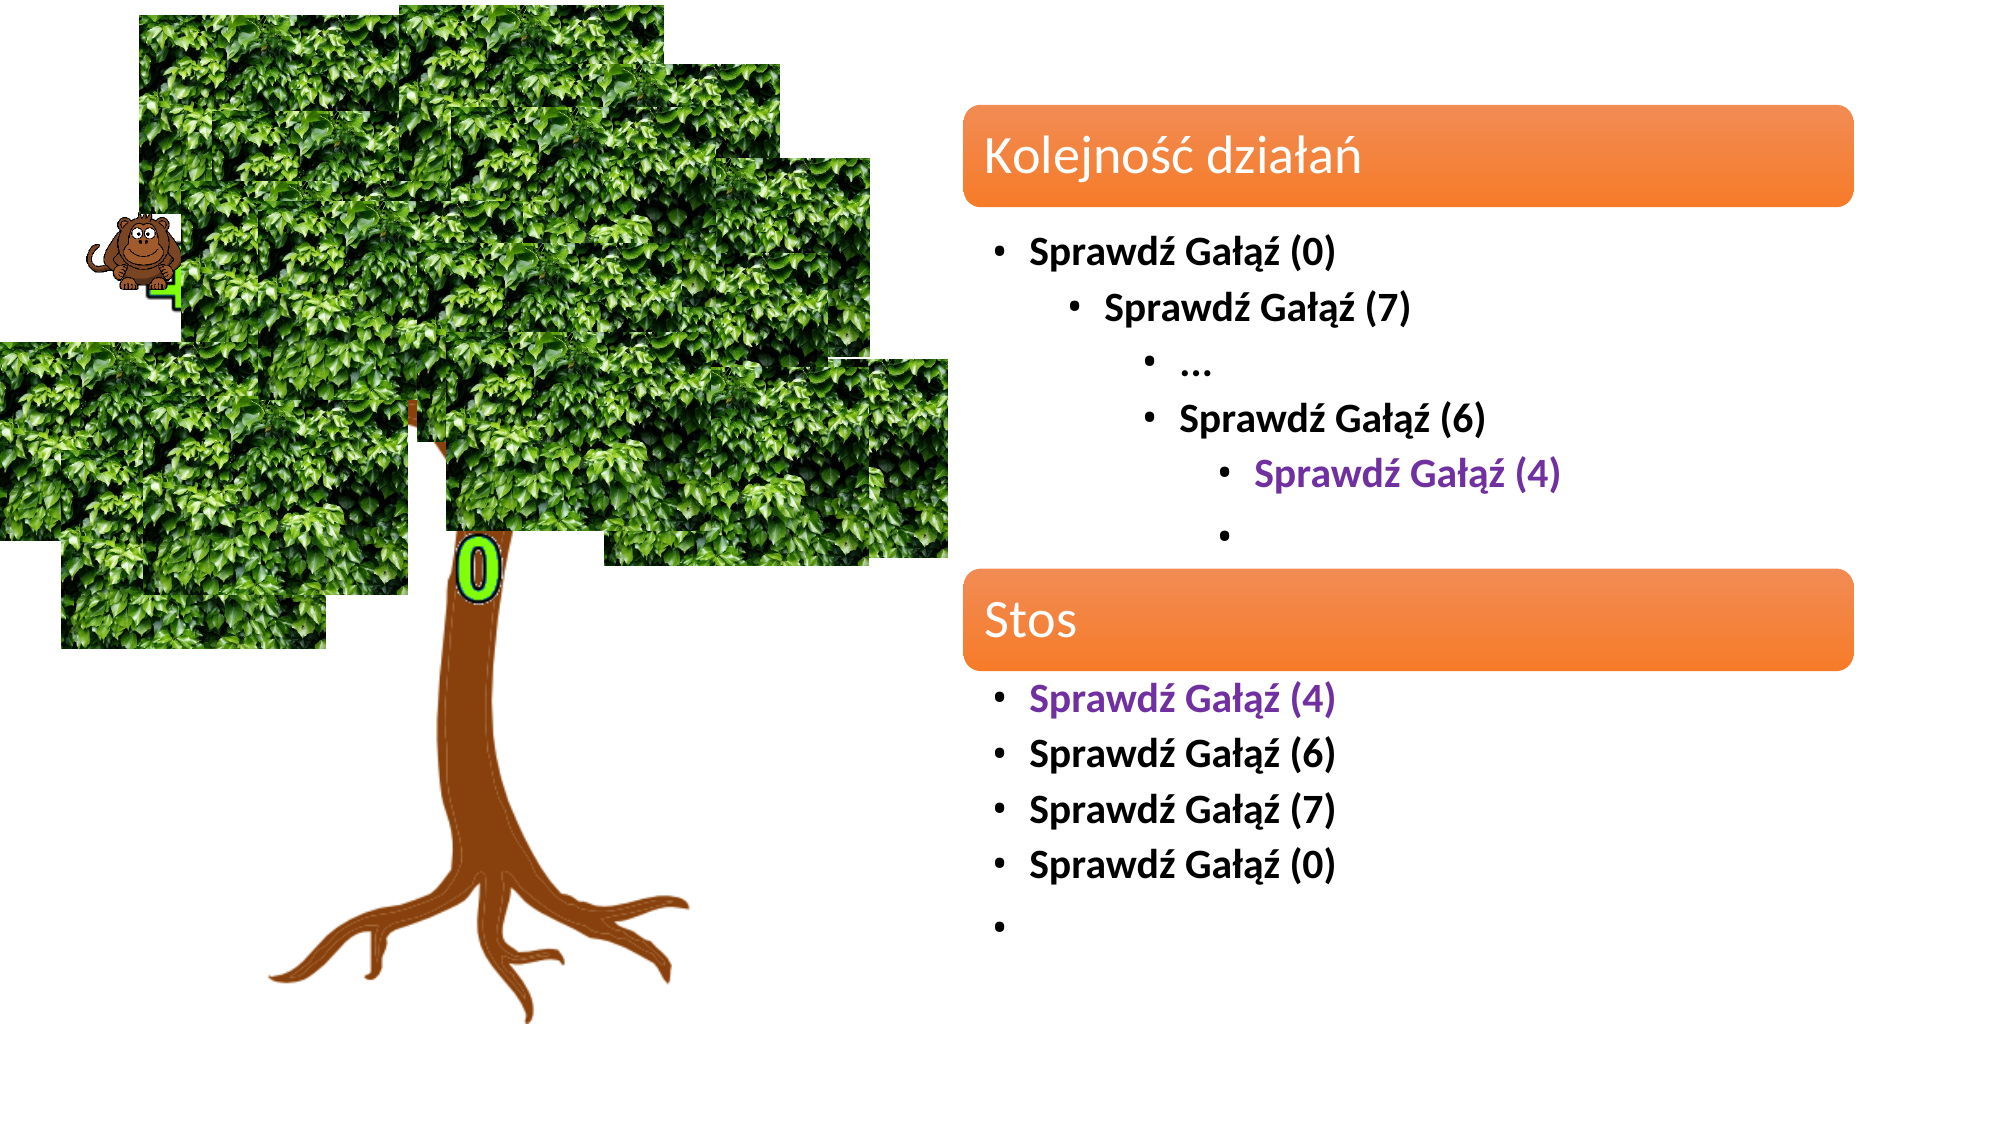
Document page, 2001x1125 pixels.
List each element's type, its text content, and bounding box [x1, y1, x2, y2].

text_box Kolejność działań [963, 104, 1854, 208]
text_box Sprawdź Gałąź (4) Sprawdź Gałąź (6) Sprawdź Gałąź (7) Sprawdź Gałąź (0) [963, 671, 1854, 954]
text_box Stos [963, 568, 1854, 671]
text_box Sprawdź Gałąź (0) Sprawdź Gałąź (7) ... Sprawdź Gałąź (6) Sprawdź Gałąź (4) [963, 224, 1854, 569]
picture [0, 5, 948, 1024]
